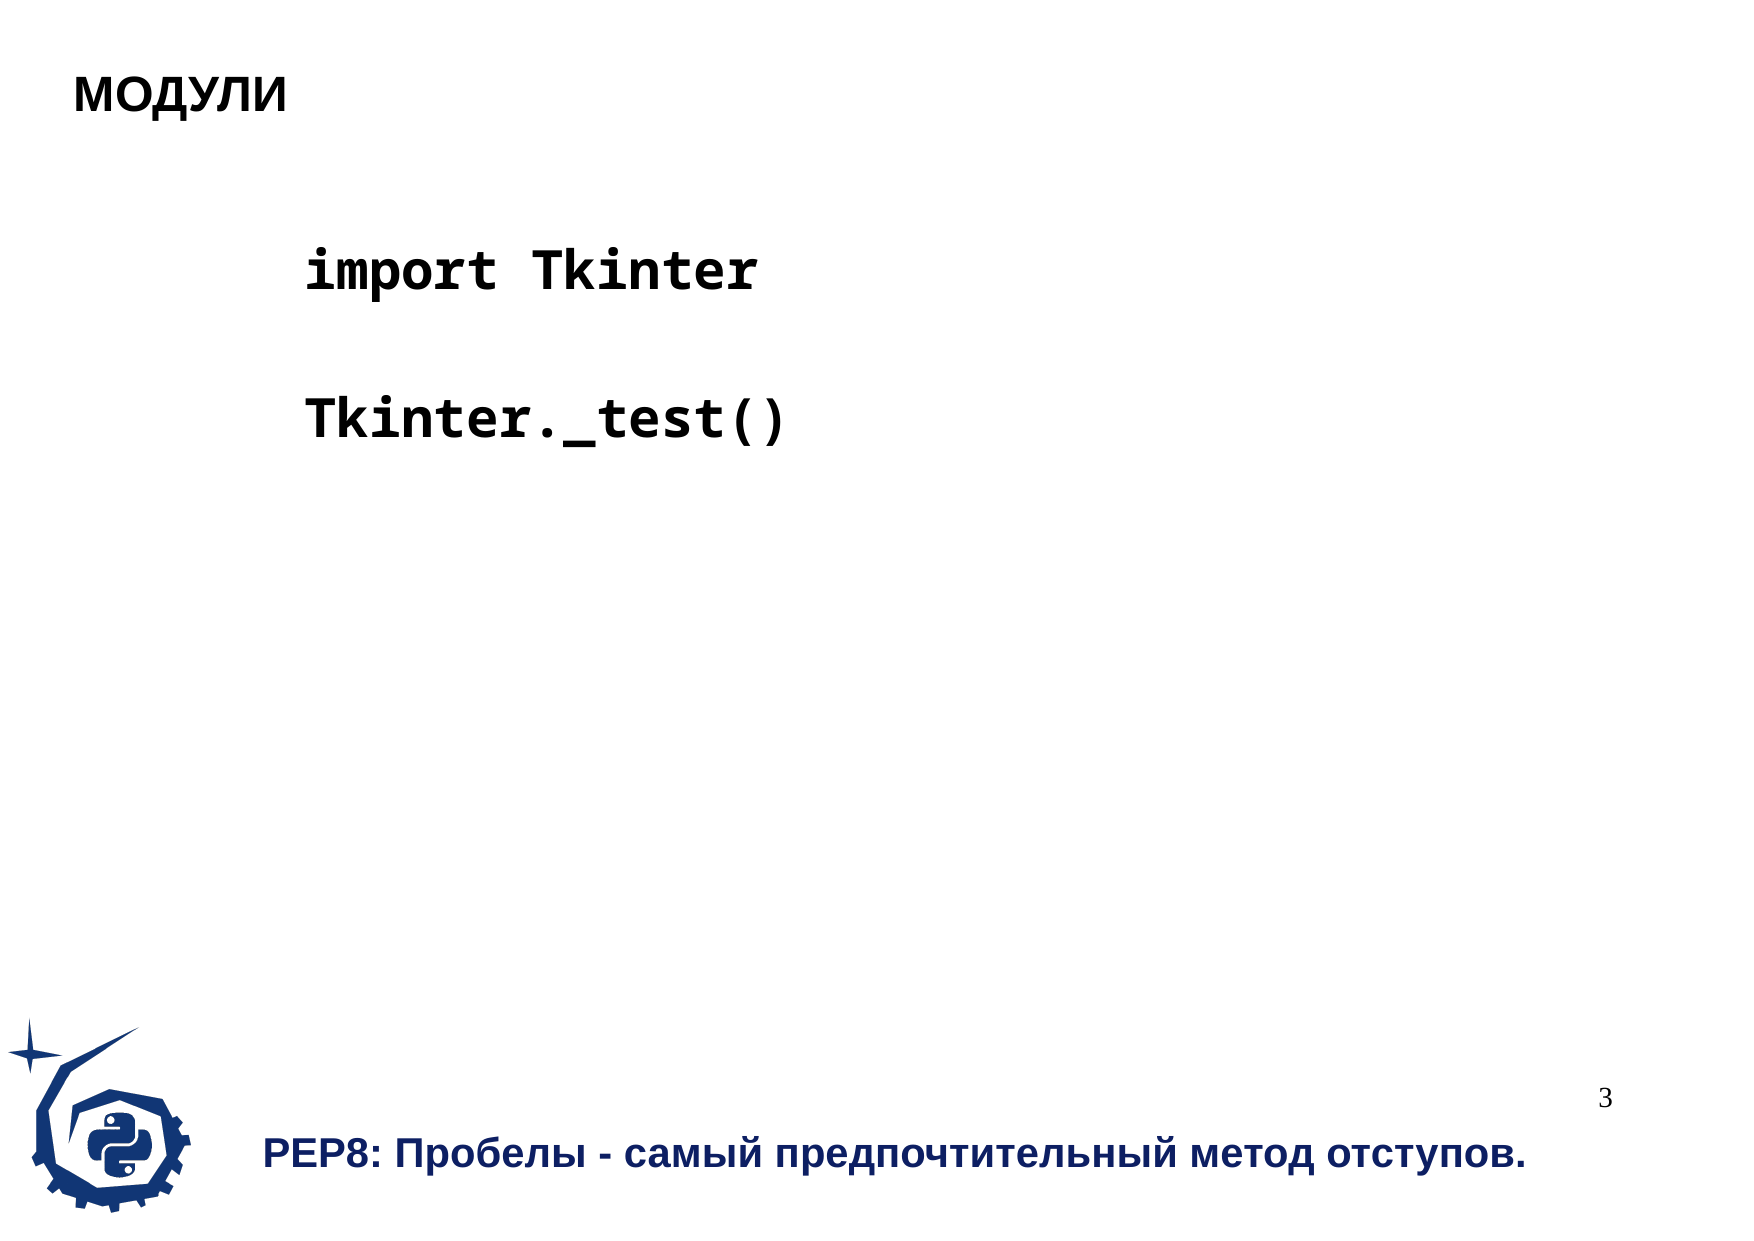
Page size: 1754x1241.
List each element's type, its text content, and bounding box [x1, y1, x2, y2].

text_box PEP8: Пробелы - самый предпочтительный метод отступов. [248, 1122, 1548, 1184]
text_box МОДУЛИ [59, 59, 1595, 130]
picture [0, 1015, 201, 1217]
text_box import Tkinter Tkinter._test() [289, 224, 1536, 1000]
